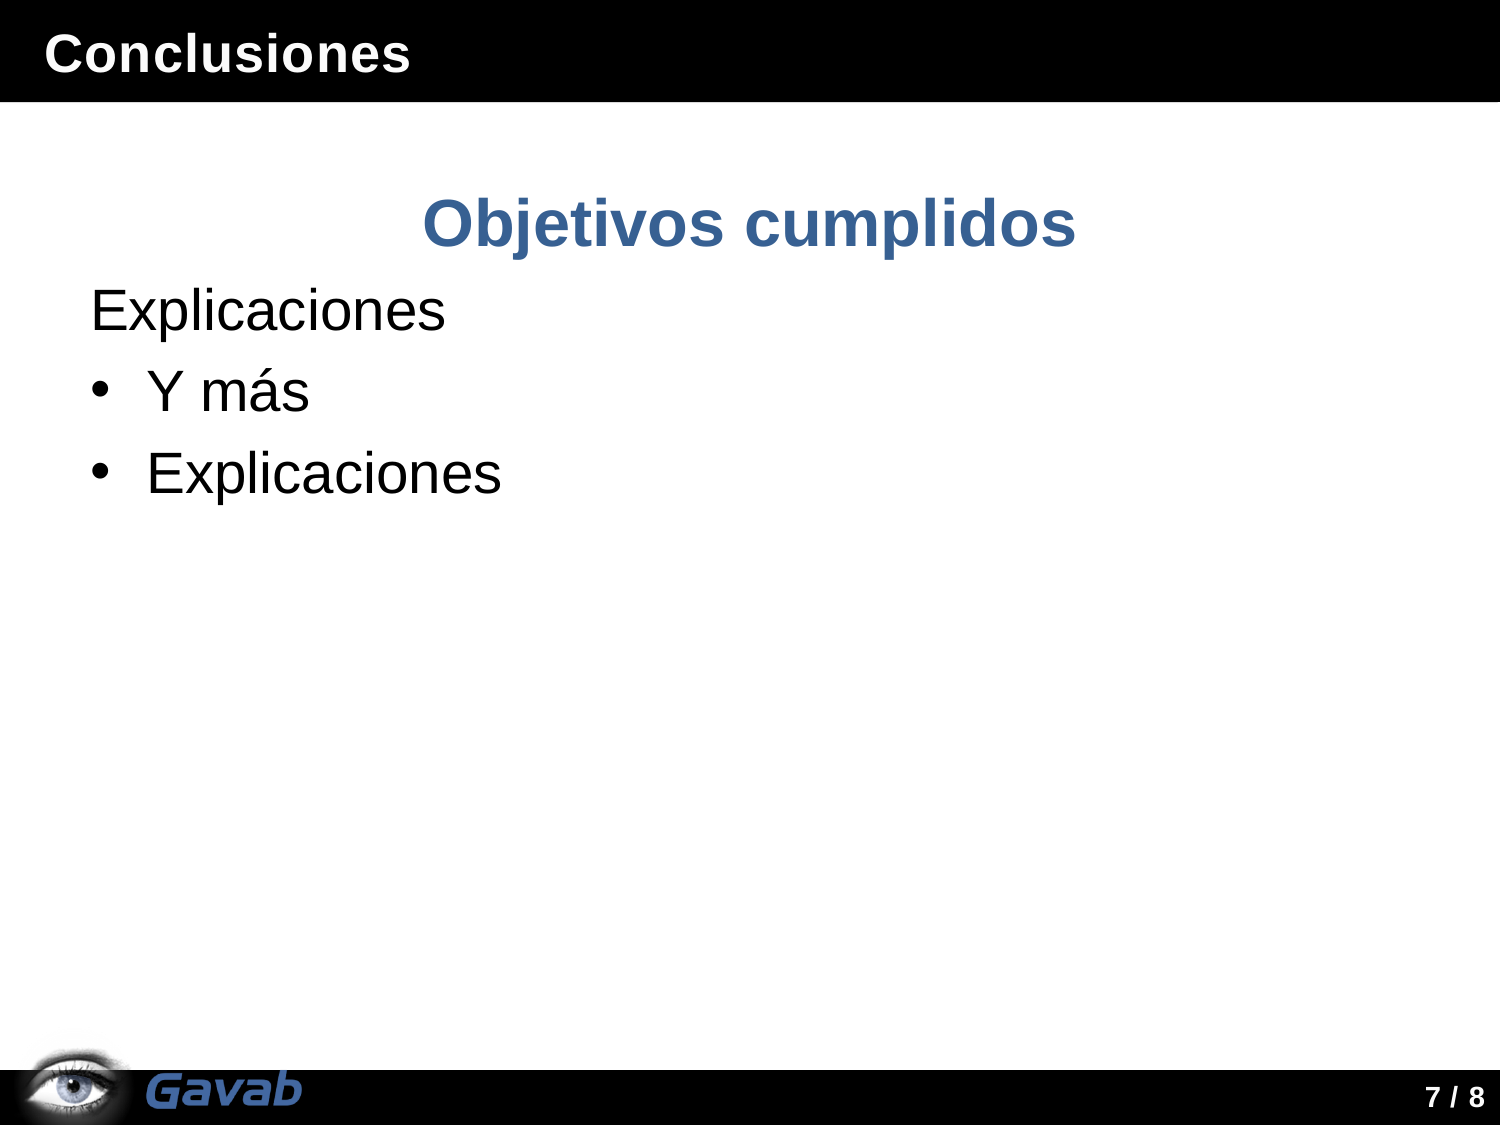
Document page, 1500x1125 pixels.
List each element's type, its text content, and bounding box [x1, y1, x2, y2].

title Conclusiones [29, 9, 1471, 93]
list Objetivos cumplidos Explicaciones Y más Explicaciones [75, 172, 1426, 1005]
picture [3, 1019, 302, 1125]
